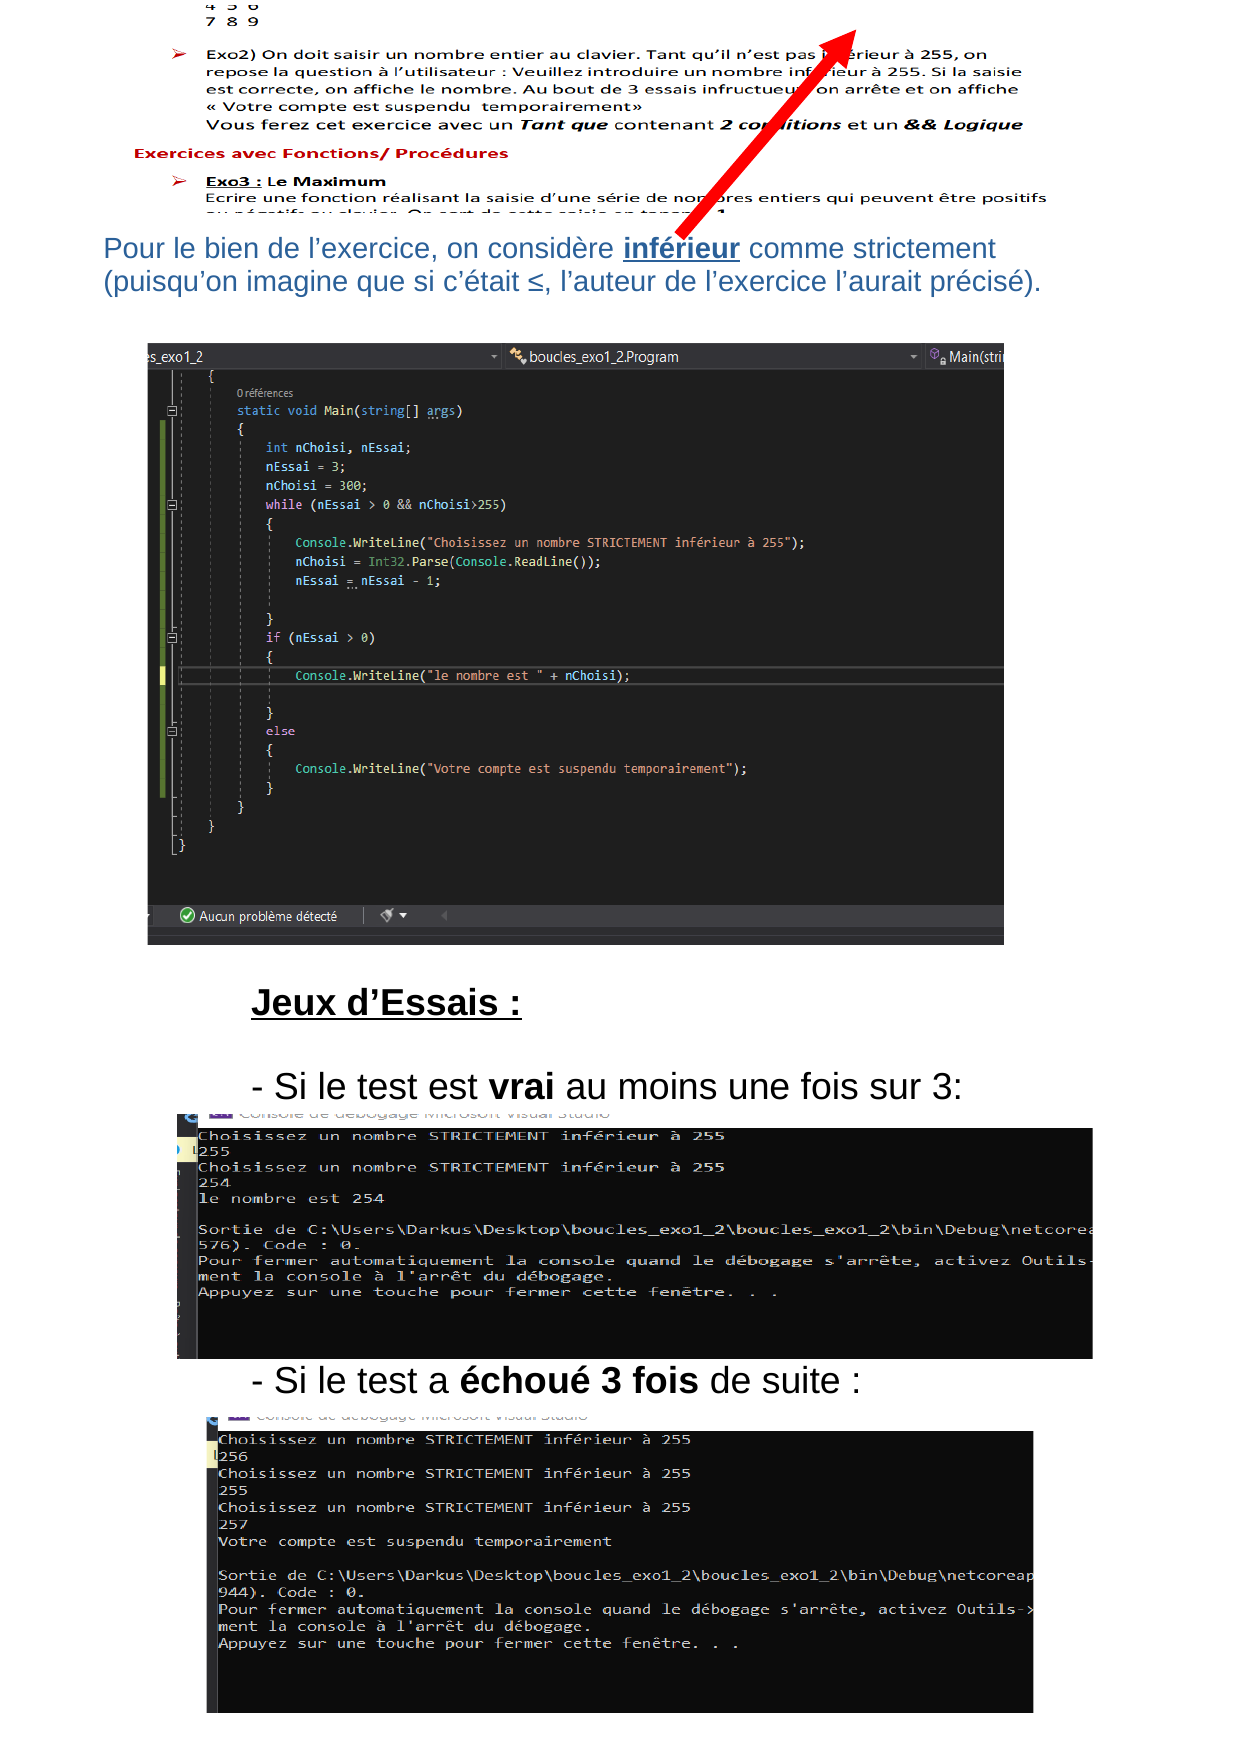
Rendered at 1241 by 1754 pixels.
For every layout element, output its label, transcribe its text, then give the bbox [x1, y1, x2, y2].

picture [206, 1417, 1034, 1713]
picture [59, 5, 1176, 213]
picture [1004, 1114, 1093, 1359]
picture [177, 1114, 236, 1359]
text_box Pour le bien de l’exercice, on considère inférieur comme strictement (puisqu’on imagine que si c’était ≤, l’auteur de l’exercice l’aurait précisé). [88, 224, 1093, 305]
picture [147, 343, 1004, 945]
text_box Jeux d’Essais : - Si le test est vrai au moins une fois sur 3: - Si le test a échoué 3 fois de suite : [236, 974, 1004, 1452]
